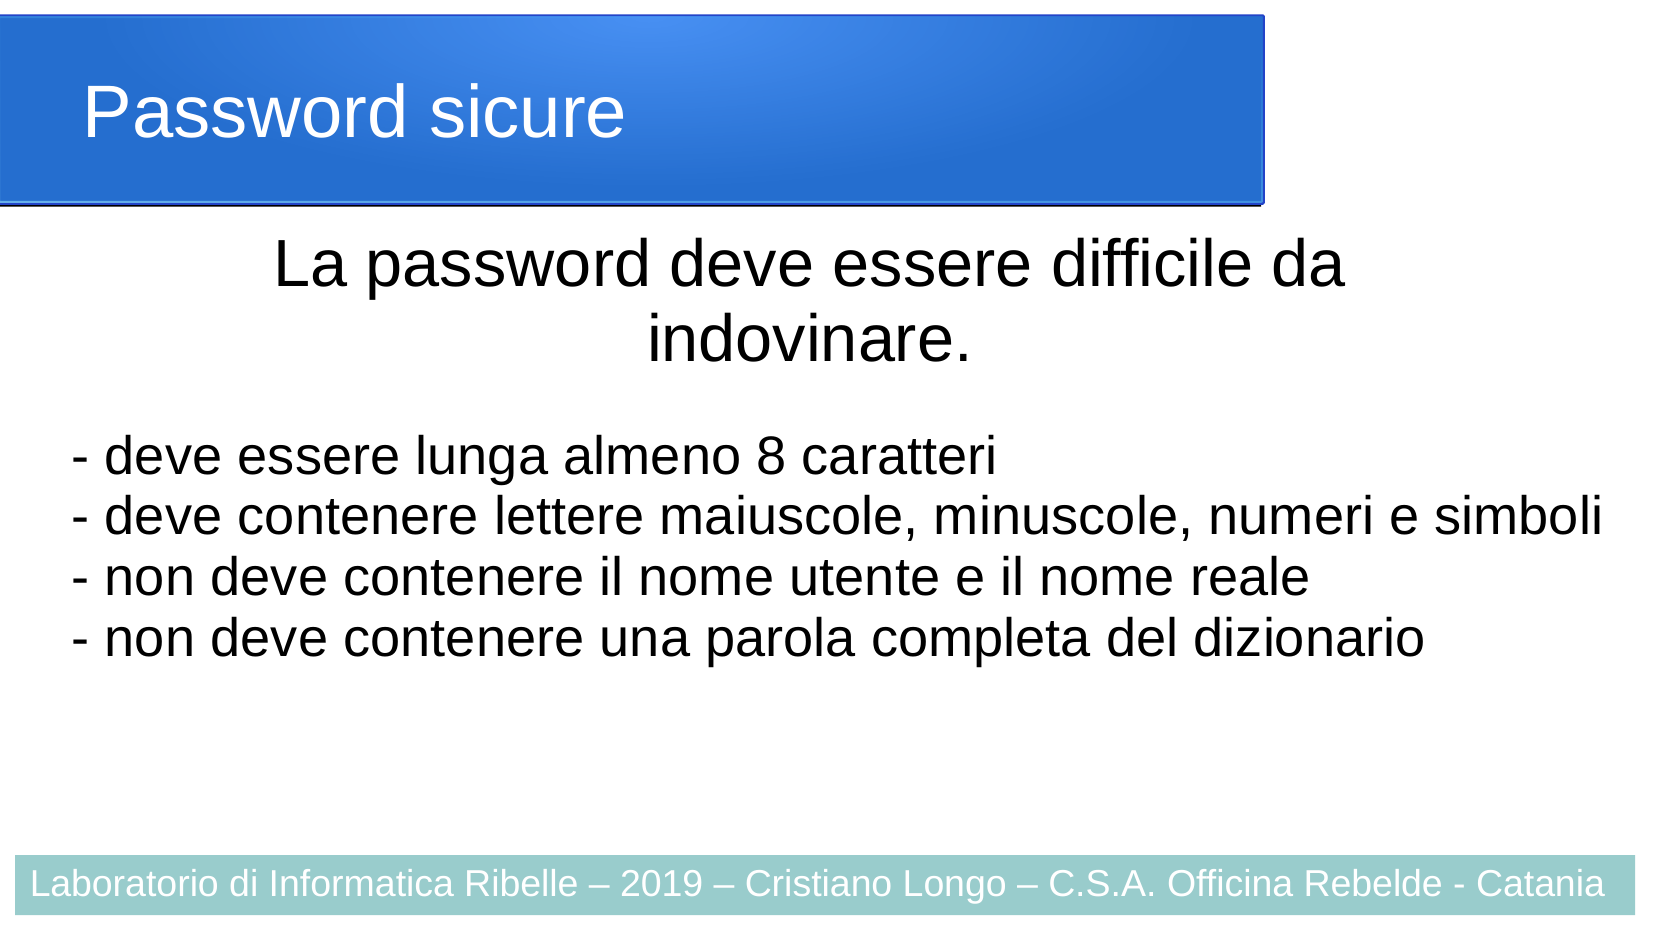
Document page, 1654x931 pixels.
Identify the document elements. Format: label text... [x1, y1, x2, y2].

title Password sicure [82, 35, 1235, 189]
subtitle La password deve essere difficile da indovinare. [120, 226, 1501, 376]
text_box Laboratorio di Informatica Ribelle – 2019 – Cristiano Longo – C.S.A. Officina Rebelde - Catania [15, 855, 1636, 916]
text_box - deve essere lunga almeno 8 caratteri - deve contenere lettere maiuscole, minuscole, numeri e simboli - non deve contenere il nome utente e il nome reale - non deve contenere una parola completa del dizionario [57, 418, 1621, 676]
